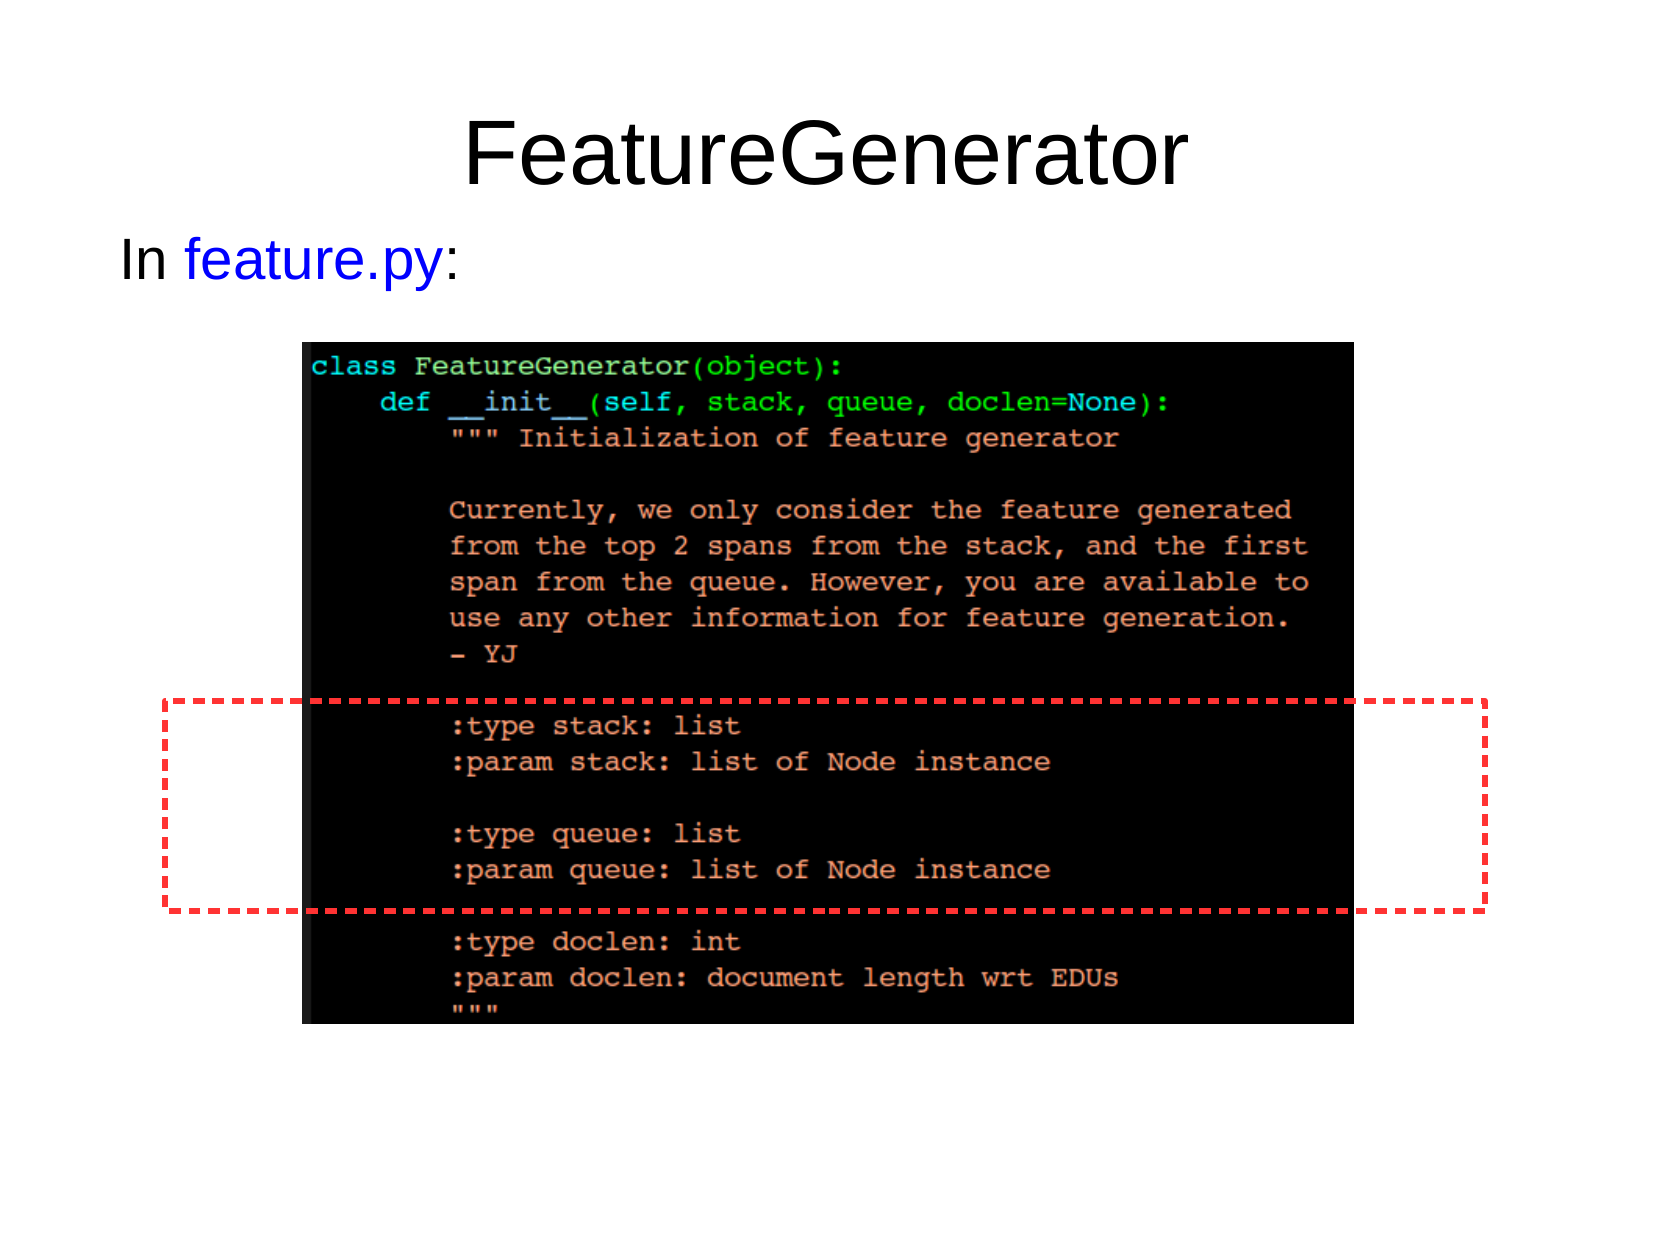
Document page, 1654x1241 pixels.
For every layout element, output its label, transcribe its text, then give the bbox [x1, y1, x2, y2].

text_box In feature.py: [104, 219, 476, 301]
title FeatureGenerator [82, 49, 1571, 257]
picture [302, 342, 1354, 1024]
